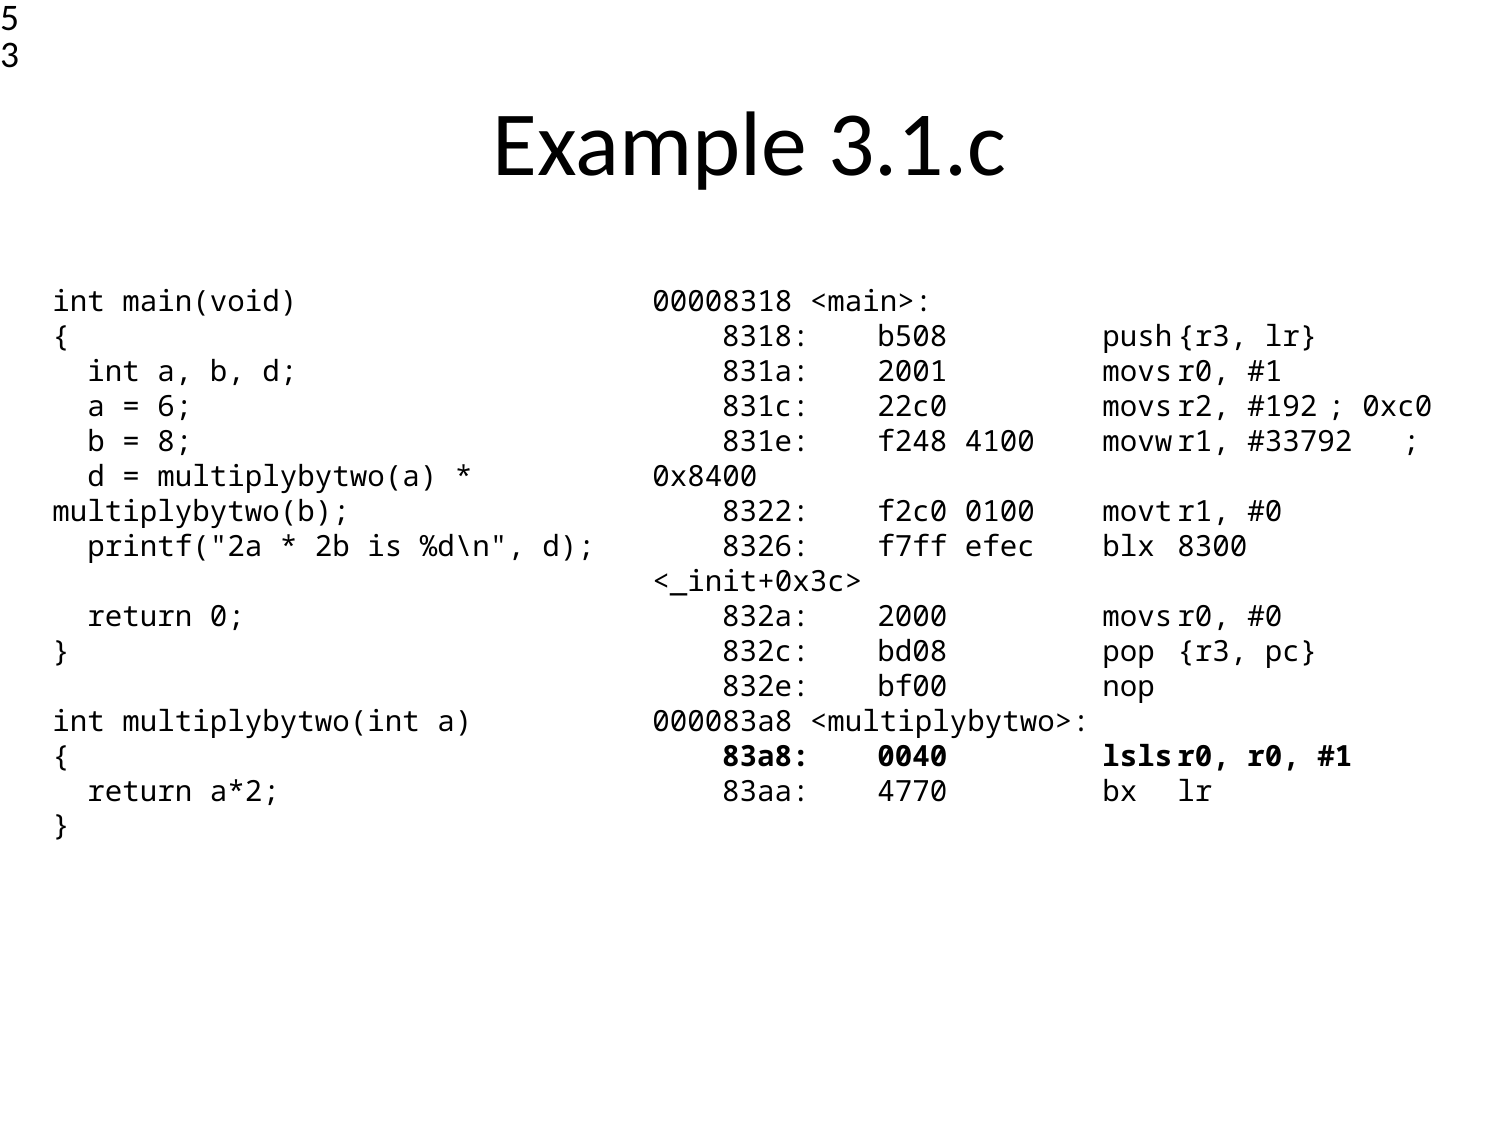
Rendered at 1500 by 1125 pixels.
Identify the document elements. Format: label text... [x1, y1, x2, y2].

title Example 3.1.c [75, 45, 1425, 233]
text_box int main(void) { int a, b, d; a = 6; b = 8; d = multiplybytwo(a) * multiplybytwo(b); printf("2a * 2b is %d\n", d); return 0; } int multiplybytwo(int a) { return a*2; } [37, 274, 738, 850]
text_box 00008318 <main>: 8318: b508 push {r3, lr} 831a: 2001 movs r0, #1 831c: 22c0 movs r2, #192 ; 0xc0 831e: f248 4100 movw r1, #33792 ; 0x8400 8322: f2c0 0100 movt r1, #0 8326: f7ff efec blx 8300 <_init+0x3c> 832a: 2000 movs r0, #0 832c: bd08 pop {r3, pc} 832e: bf00 nop 000083a8 <multiplybytwo>: 83a8: 0040 lsls r0, r0, #1 83aa: 4770 bx lr [637, 274, 1450, 815]
